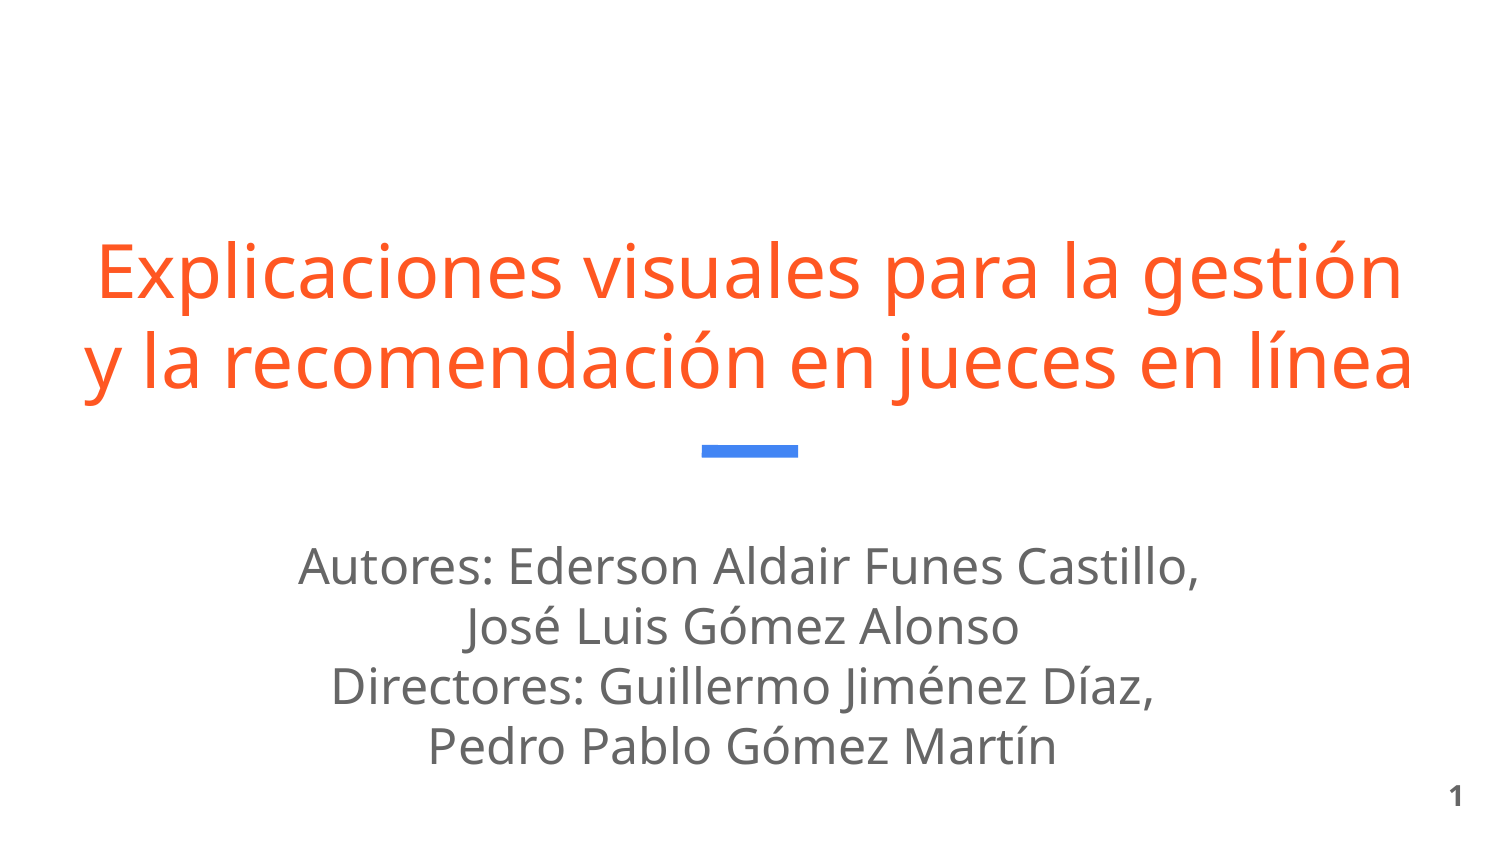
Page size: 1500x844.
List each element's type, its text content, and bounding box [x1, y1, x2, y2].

subtitle Autores: Ederson Aldair Funes Castillo, José Luis Gómez Alonso Directores: Guillermo Jiménez Díaz, Pedro Pablo Gómez Martín [51, 519, 1449, 796]
title Explicaciones visuales para la gestión y la recomendación en jueces en línea [51, 97, 1449, 419]
slide_number <number> [1389, 764, 1480, 830]
